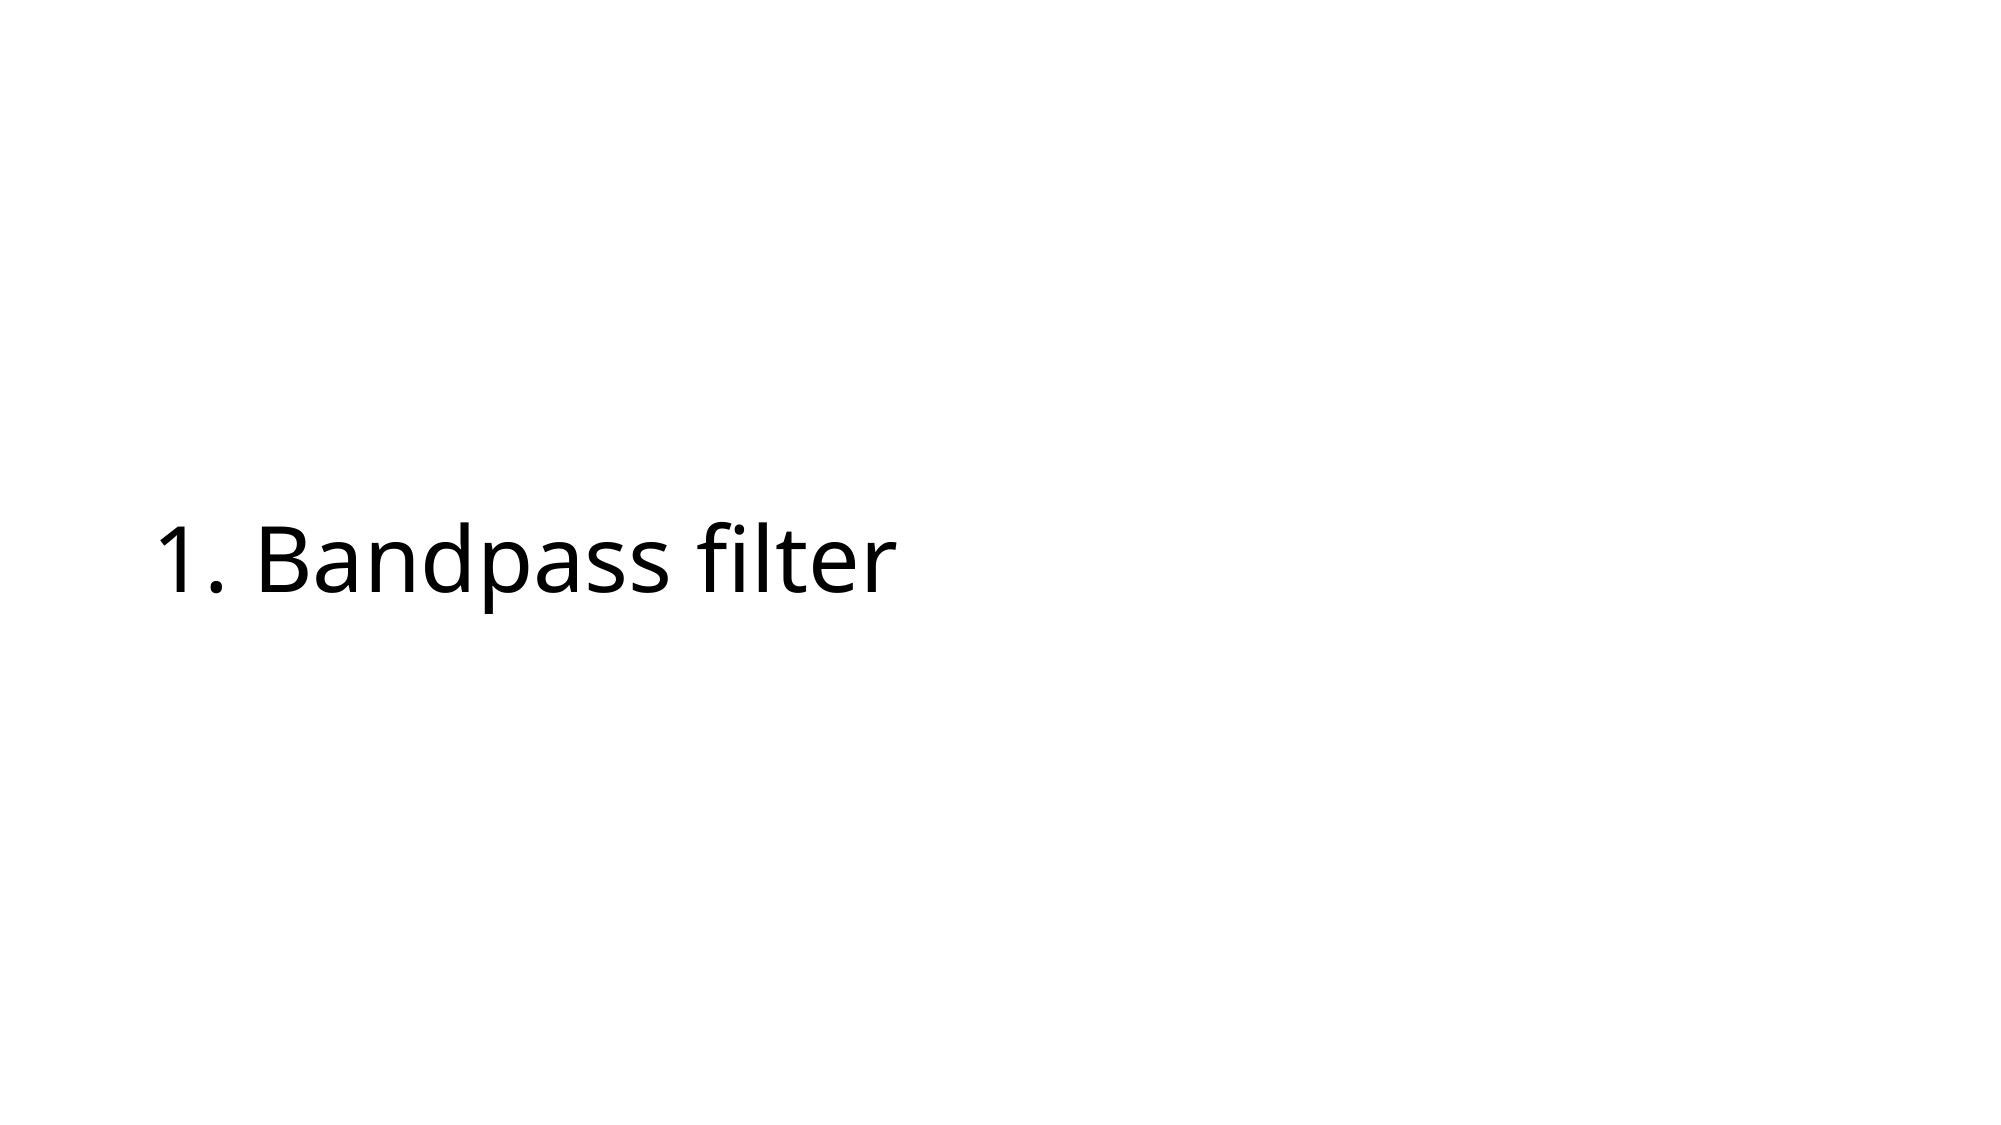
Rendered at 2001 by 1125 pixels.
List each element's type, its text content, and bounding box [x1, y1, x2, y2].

title 1. Bandpass filter [137, 453, 1863, 672]
